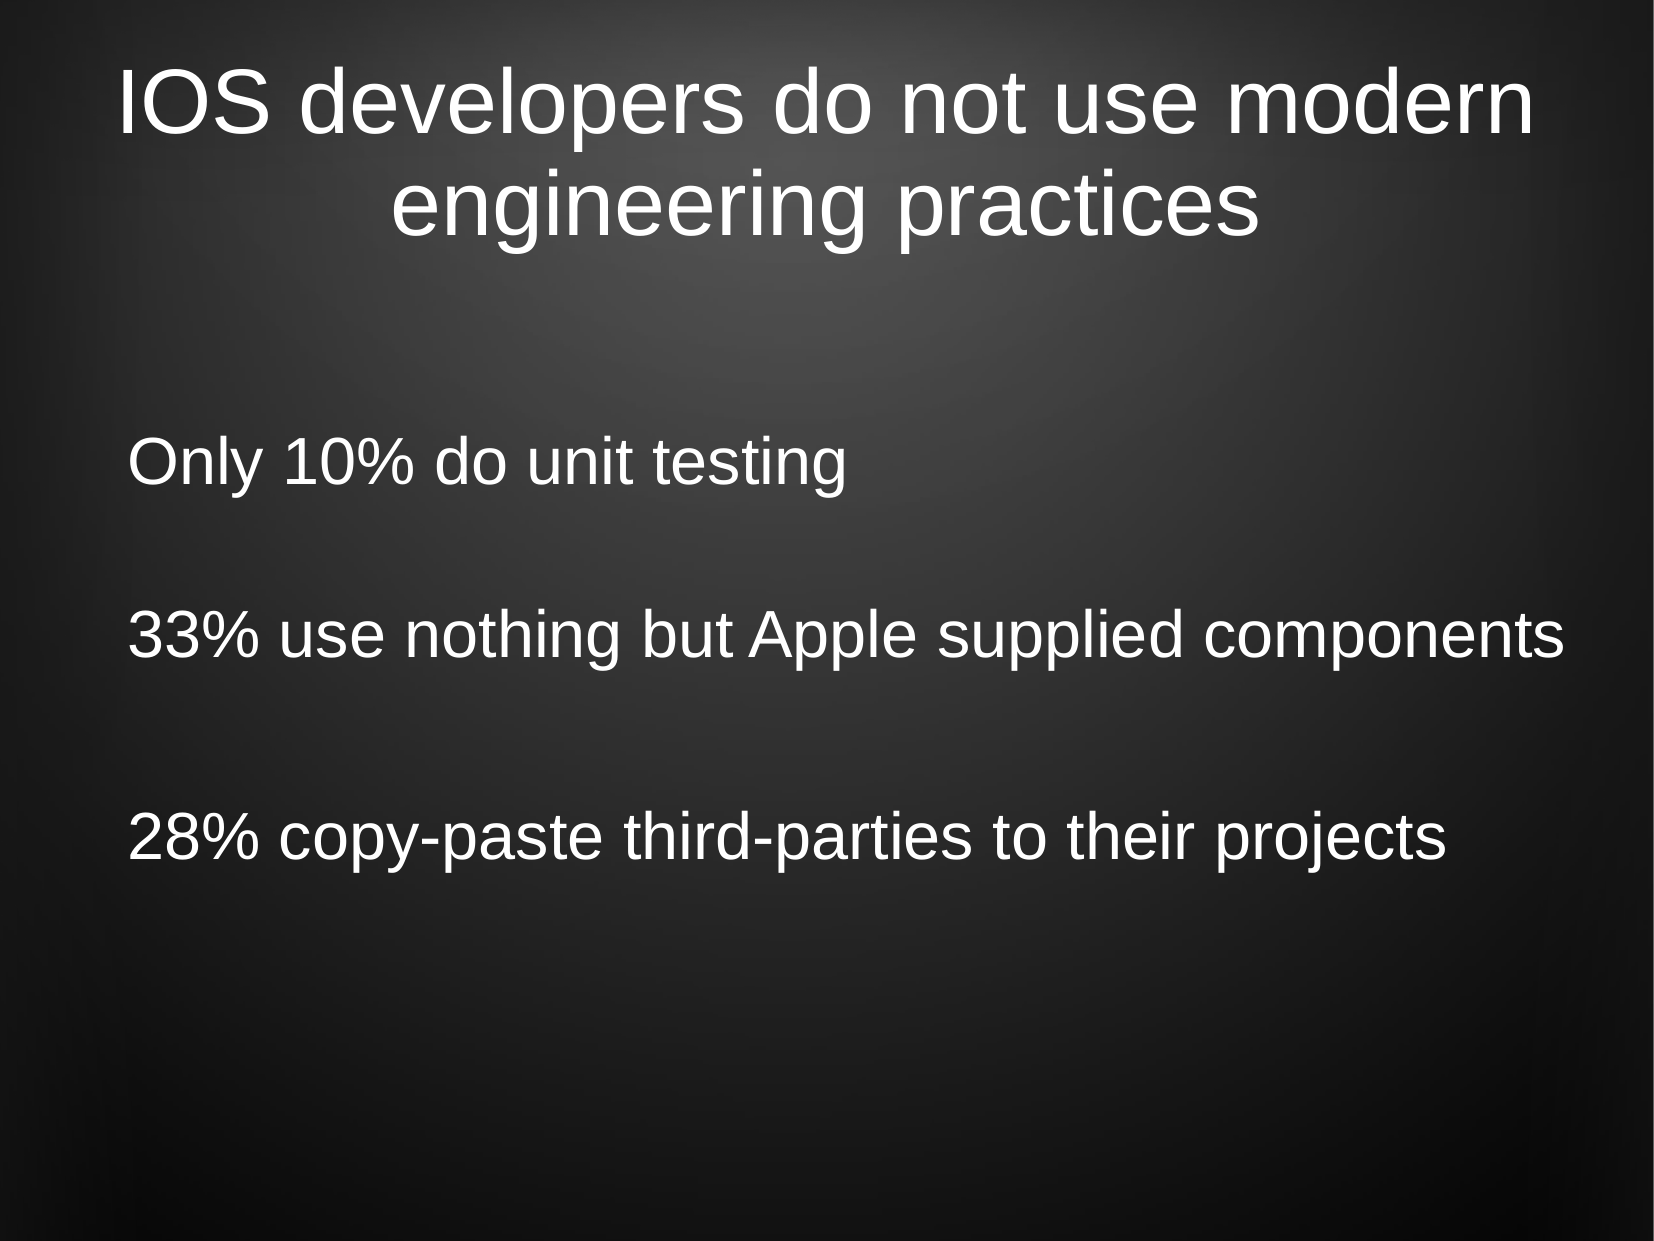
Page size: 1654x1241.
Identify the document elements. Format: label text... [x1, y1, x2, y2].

text_box Only 10% do unit testing [112, 416, 1163, 506]
title IOS developers do not use modern engineering practices [82, 49, 1571, 257]
text_box 33% use nothing but Apple supplied components [112, 589, 1613, 679]
text_box 28% copy-paste third-parties to their projects [112, 791, 1613, 881]
picture [0, 0, 1654, 1241]
